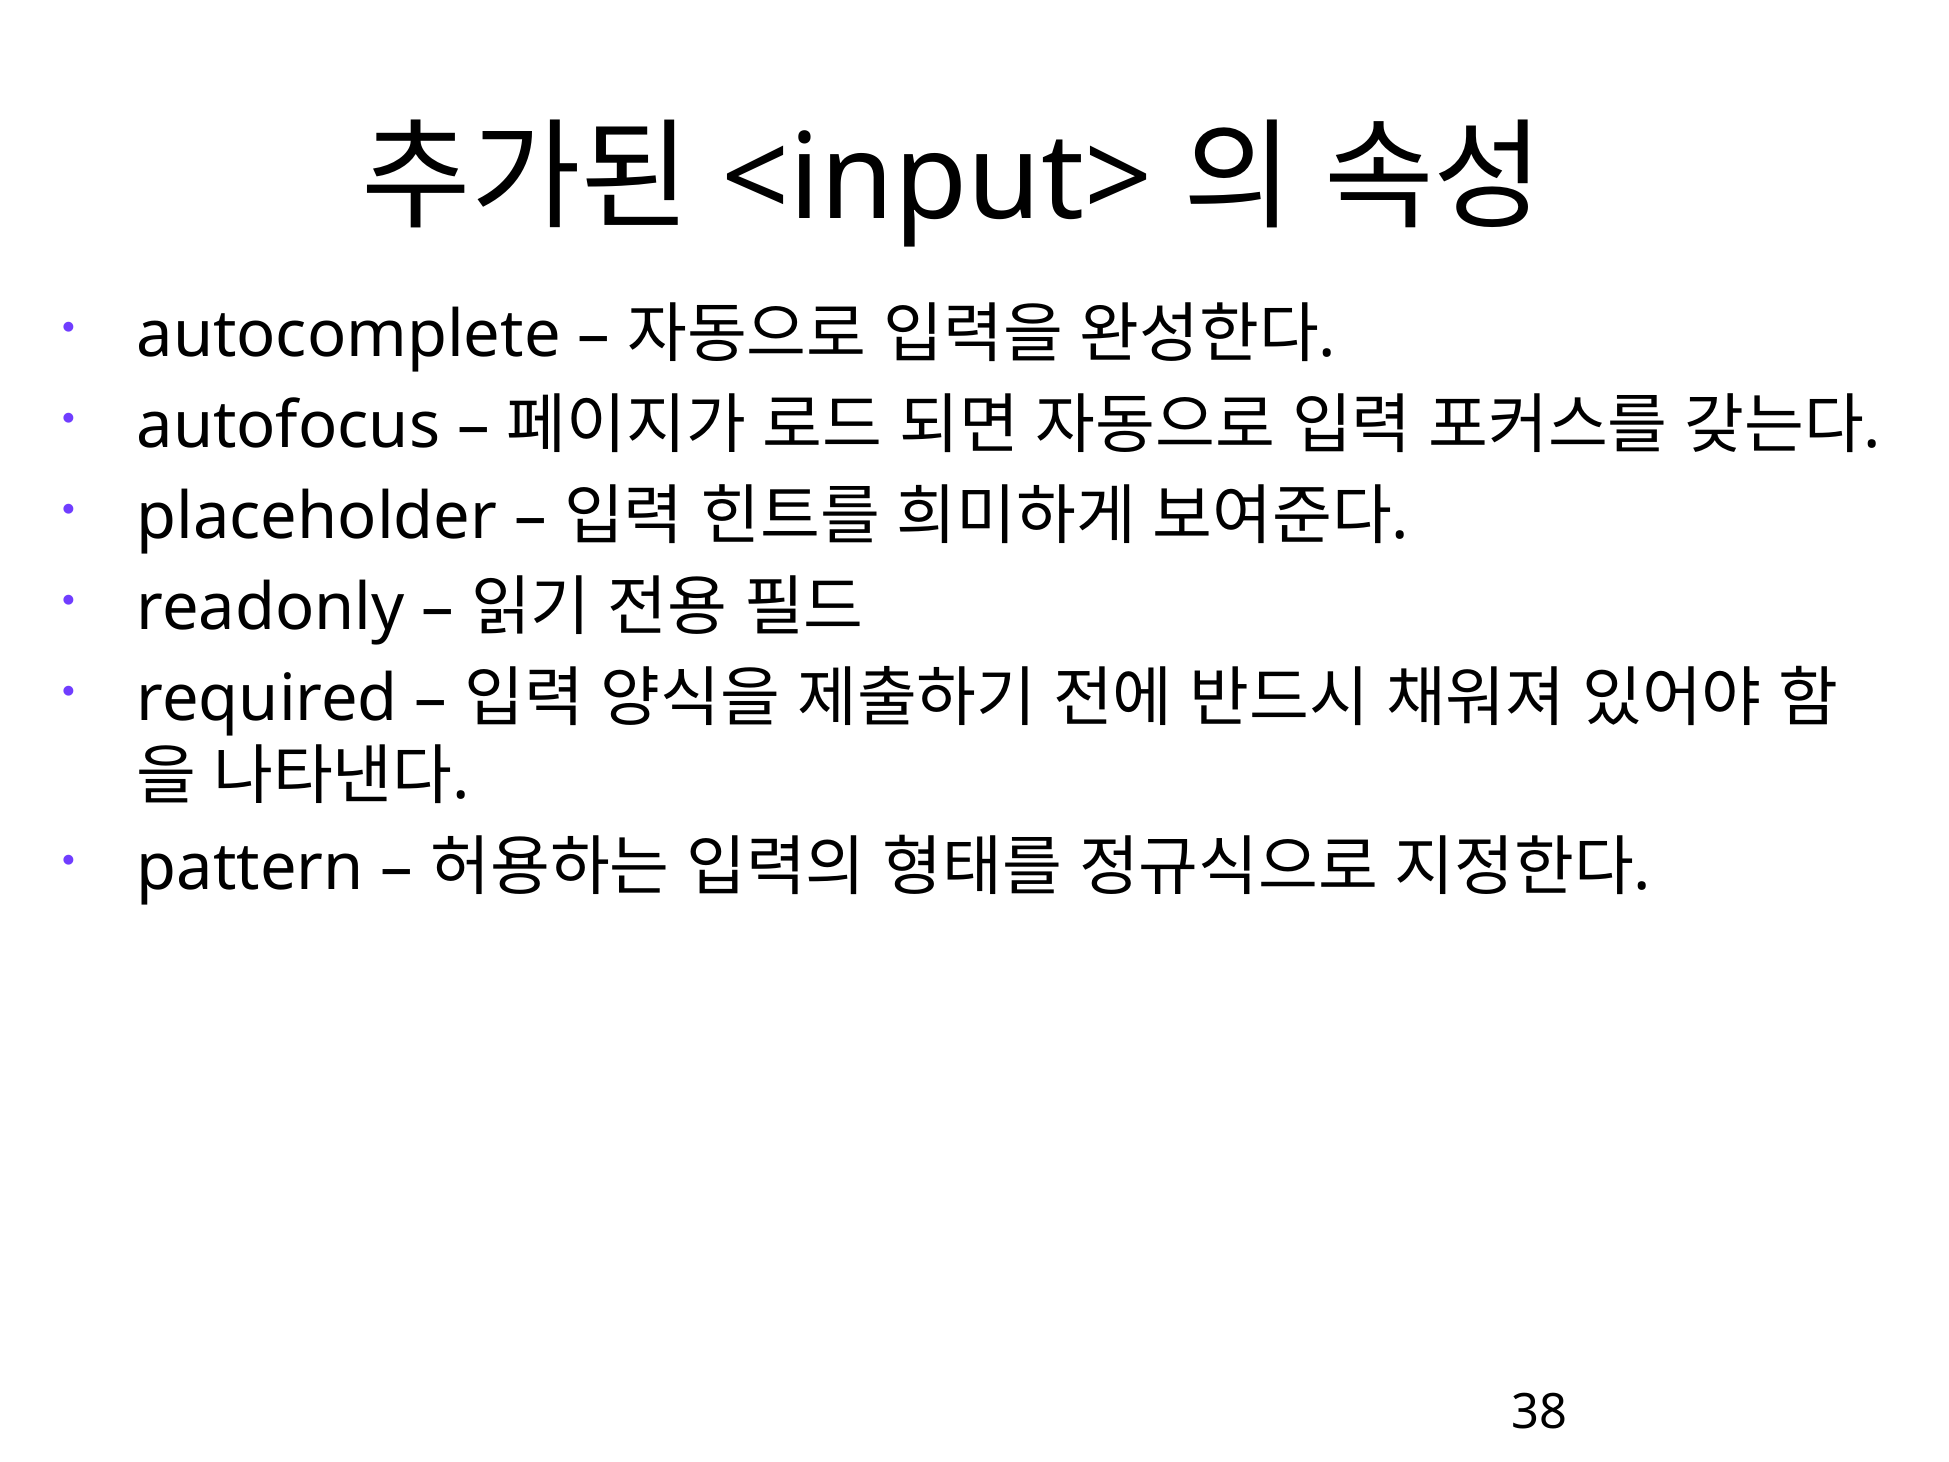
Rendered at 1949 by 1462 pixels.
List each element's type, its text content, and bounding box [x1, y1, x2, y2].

list autocomplete – 자동으로 입력을 완성한다. autofocus – 페이지가 로드 되면 자동으로 입력 포커스를 갖는다. placeholder – 입력 힌트를 희미하게 보여준다. readonly – 읽기 전용 필드 required – 입력 양식을 제출하기 전에 반드시 채워져 있어야 함을 나타낸다. pattern – 허용하는 입력의 형태를 정규식으로 지정한다. [48, 284, 1897, 1343]
title 추가된 <input> 의 속성 [156, 92, 1749, 255]
slide_number <숫자> [1496, 1372, 1899, 1462]
